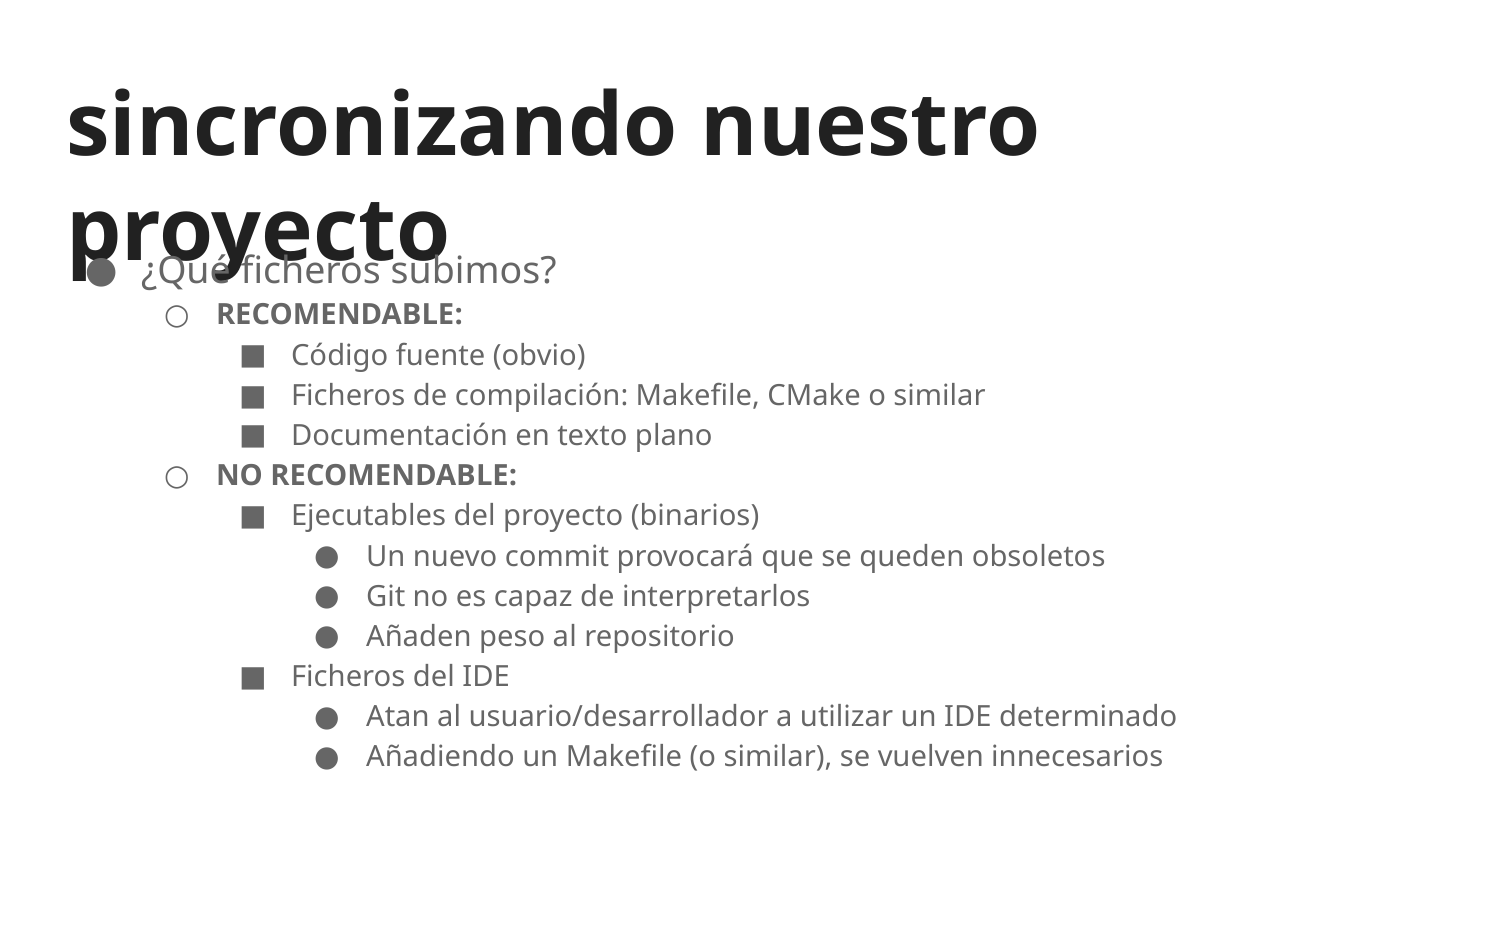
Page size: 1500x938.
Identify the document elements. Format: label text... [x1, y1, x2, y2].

list ¿Qué ficheros subimos? RECOMENDABLE: Código fuente (obvio) Ficheros de compilación: Makefile, CMake o similar Documentación en texto plano NO RECOMENDABLE: Ejecutables del proyecto (binarios) Un nuevo commit provocará que se queden obsoletos Git no es capaz de interpretarlos Añaden peso al repositorio Ficheros del IDE Atan al usuario/desarrollador a utilizar un IDE determinado Añadiendo un Makefile (o similar), se vuelven innecesarios [51, 223, 1449, 833]
title sincronizando nuestro proyecto [51, 53, 1449, 200]
